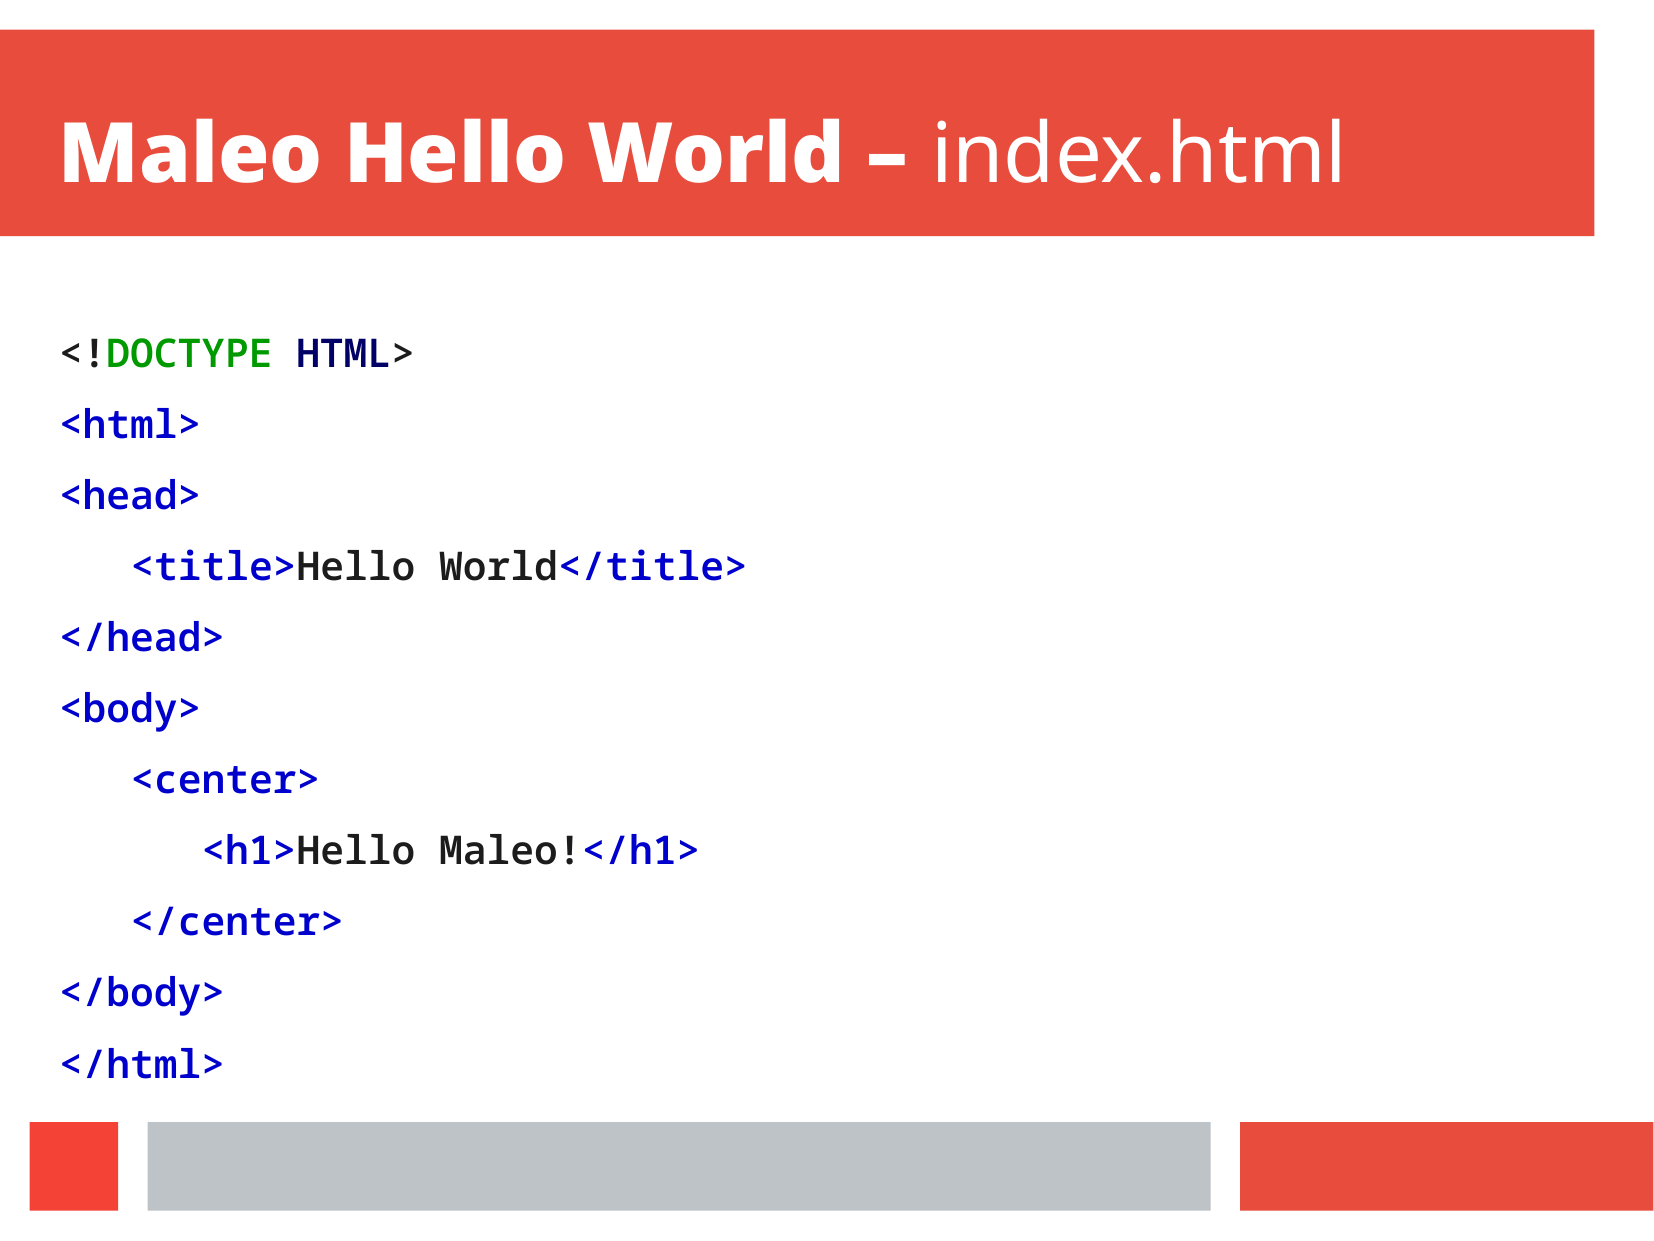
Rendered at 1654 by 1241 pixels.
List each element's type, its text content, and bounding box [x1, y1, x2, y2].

title Maleo Hello World – index.html [59, 59, 1595, 207]
list <!DOCTYPE HTML> <html> <head> <title>Hello World</title> </head> <body> <center> <h1>Hello Maleo!</h1> </center> </body> </html> [59, 324, 1565, 1093]
